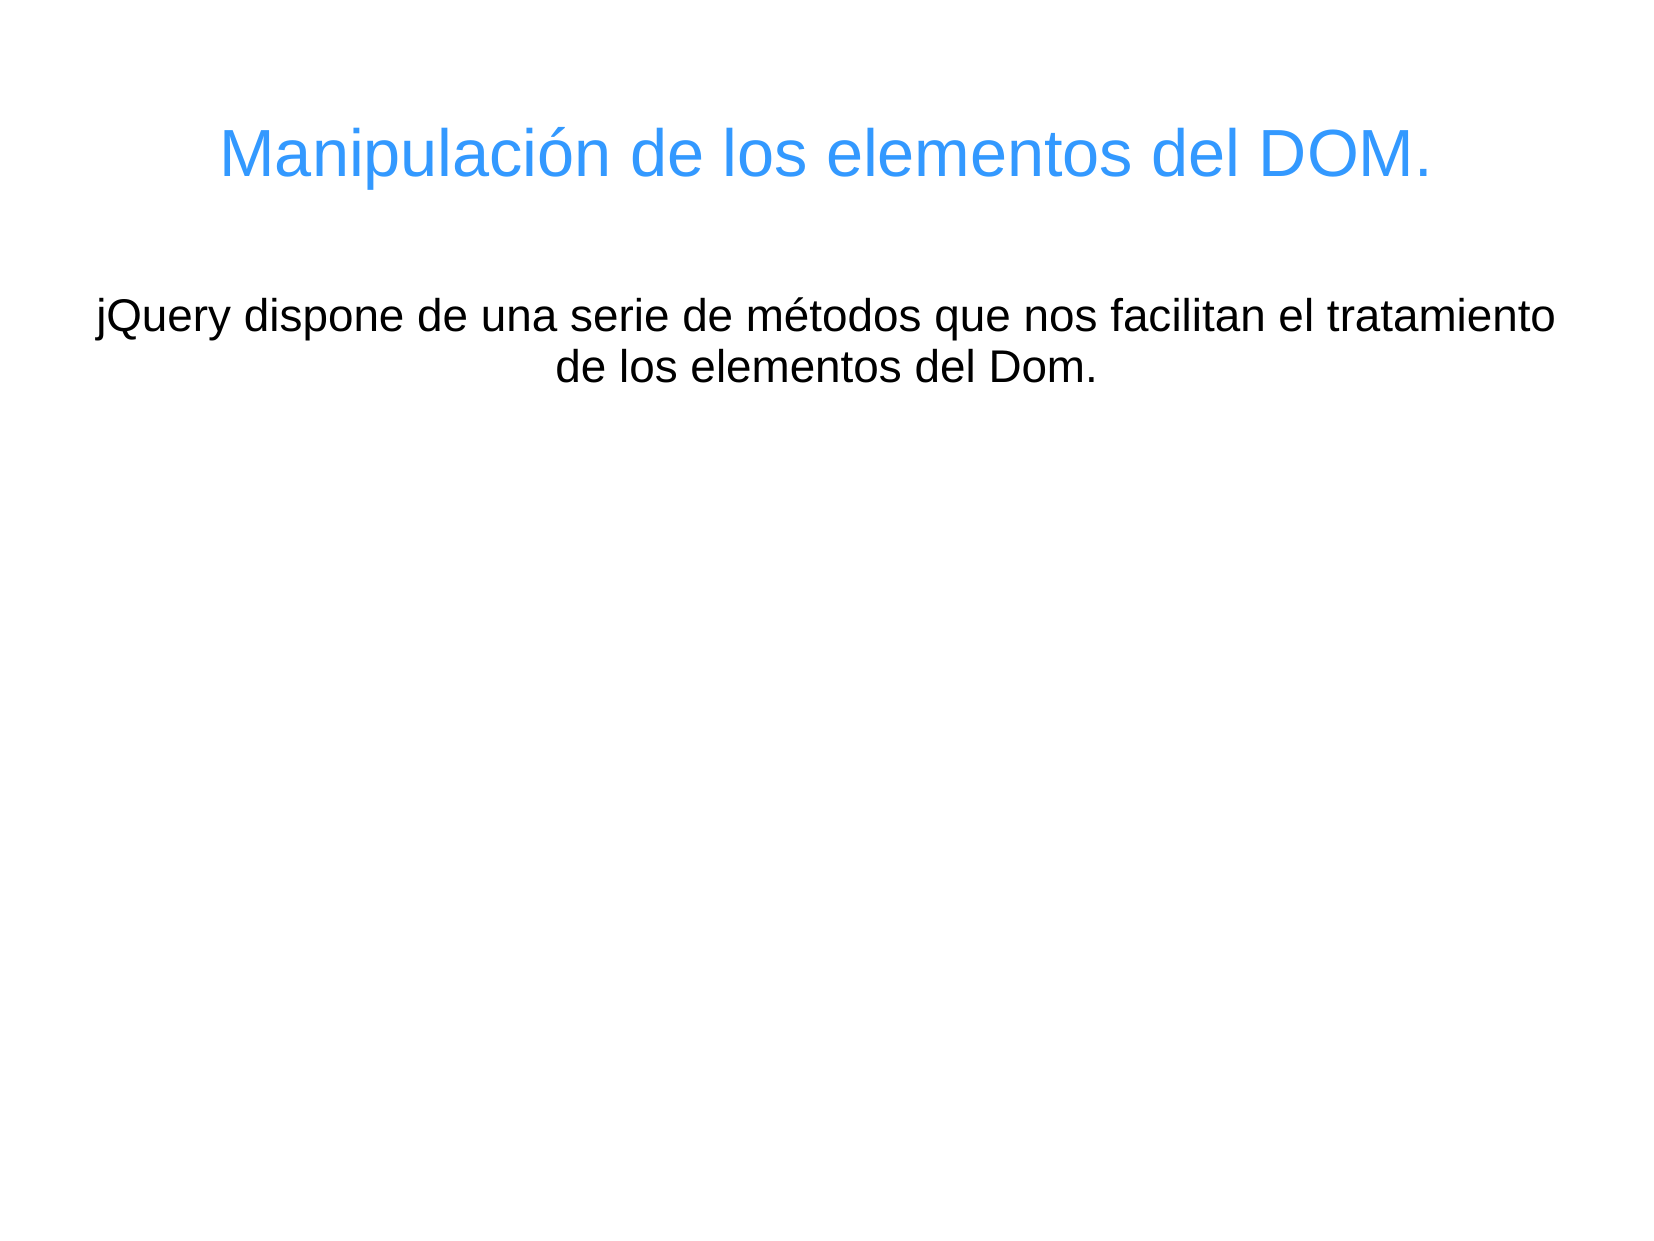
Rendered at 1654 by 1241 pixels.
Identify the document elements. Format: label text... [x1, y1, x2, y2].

title Manipulación de los elementos del DOM. [82, 49, 1571, 257]
list jQuery dispone de una serie de métodos que nos facilitan el tratamiento de los elementos del Dom. [82, 290, 1571, 1010]
